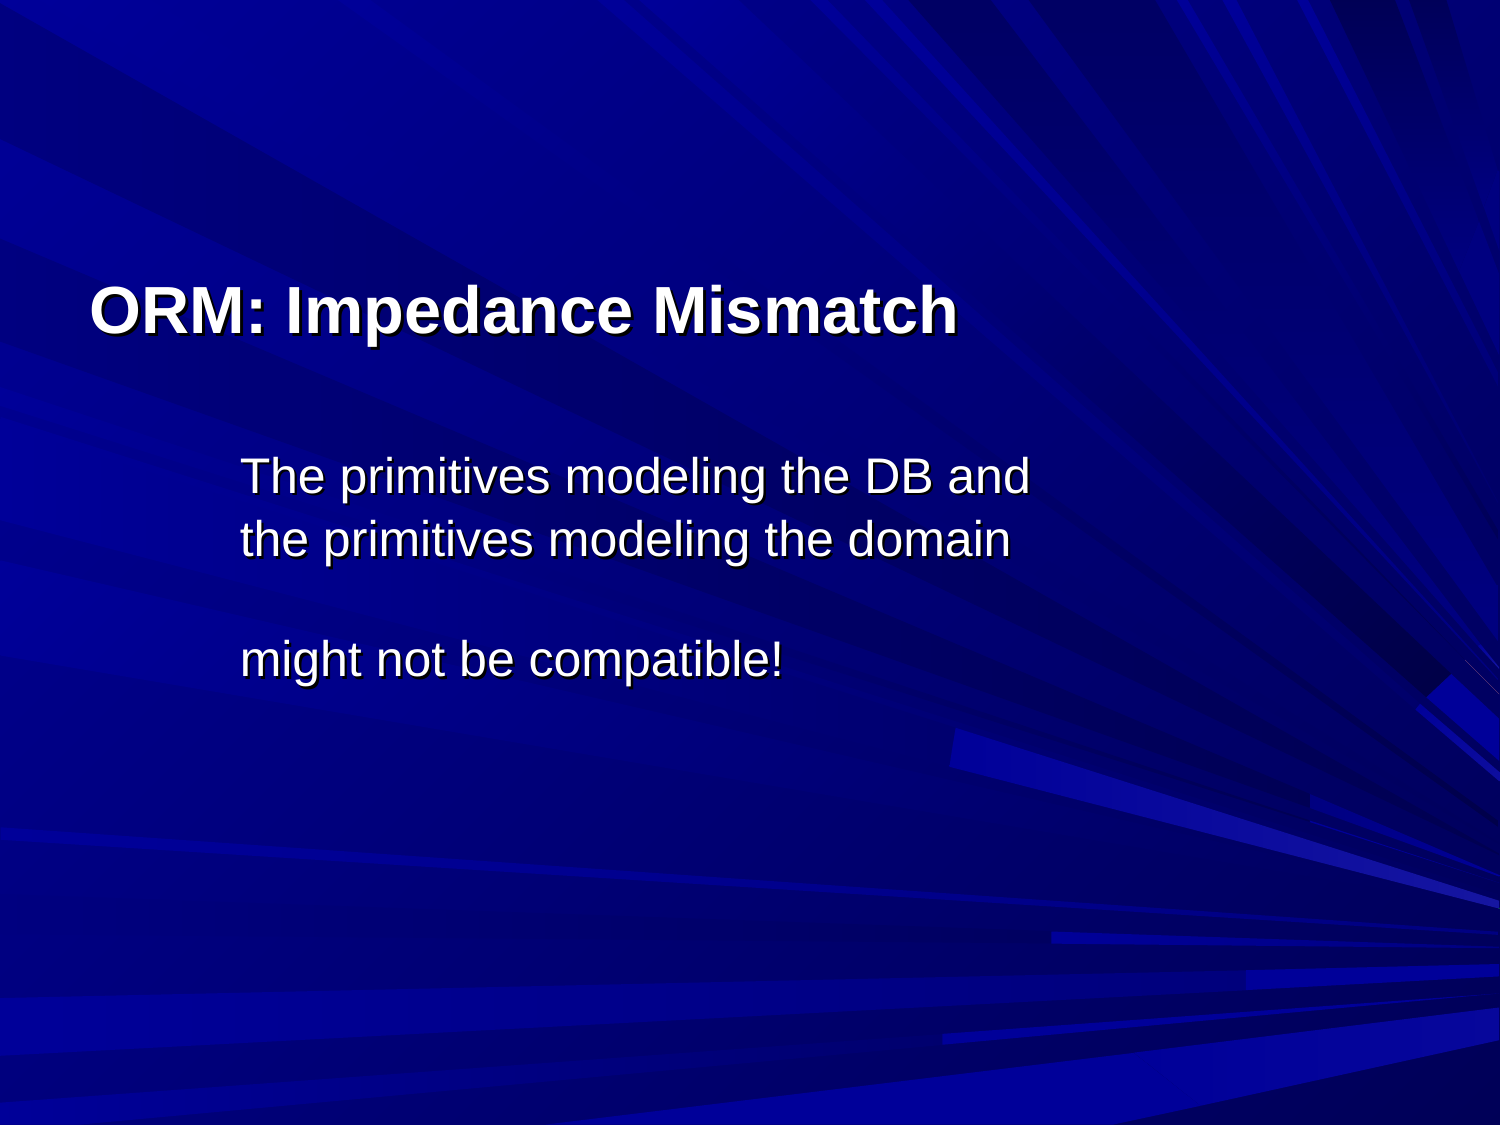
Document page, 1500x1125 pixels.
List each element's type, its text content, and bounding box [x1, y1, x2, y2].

title ORM: Impedance Mismatch The primitives modeling the DB and the primitives modeling the domain might not be compatible! [75, 259, 1426, 775]
